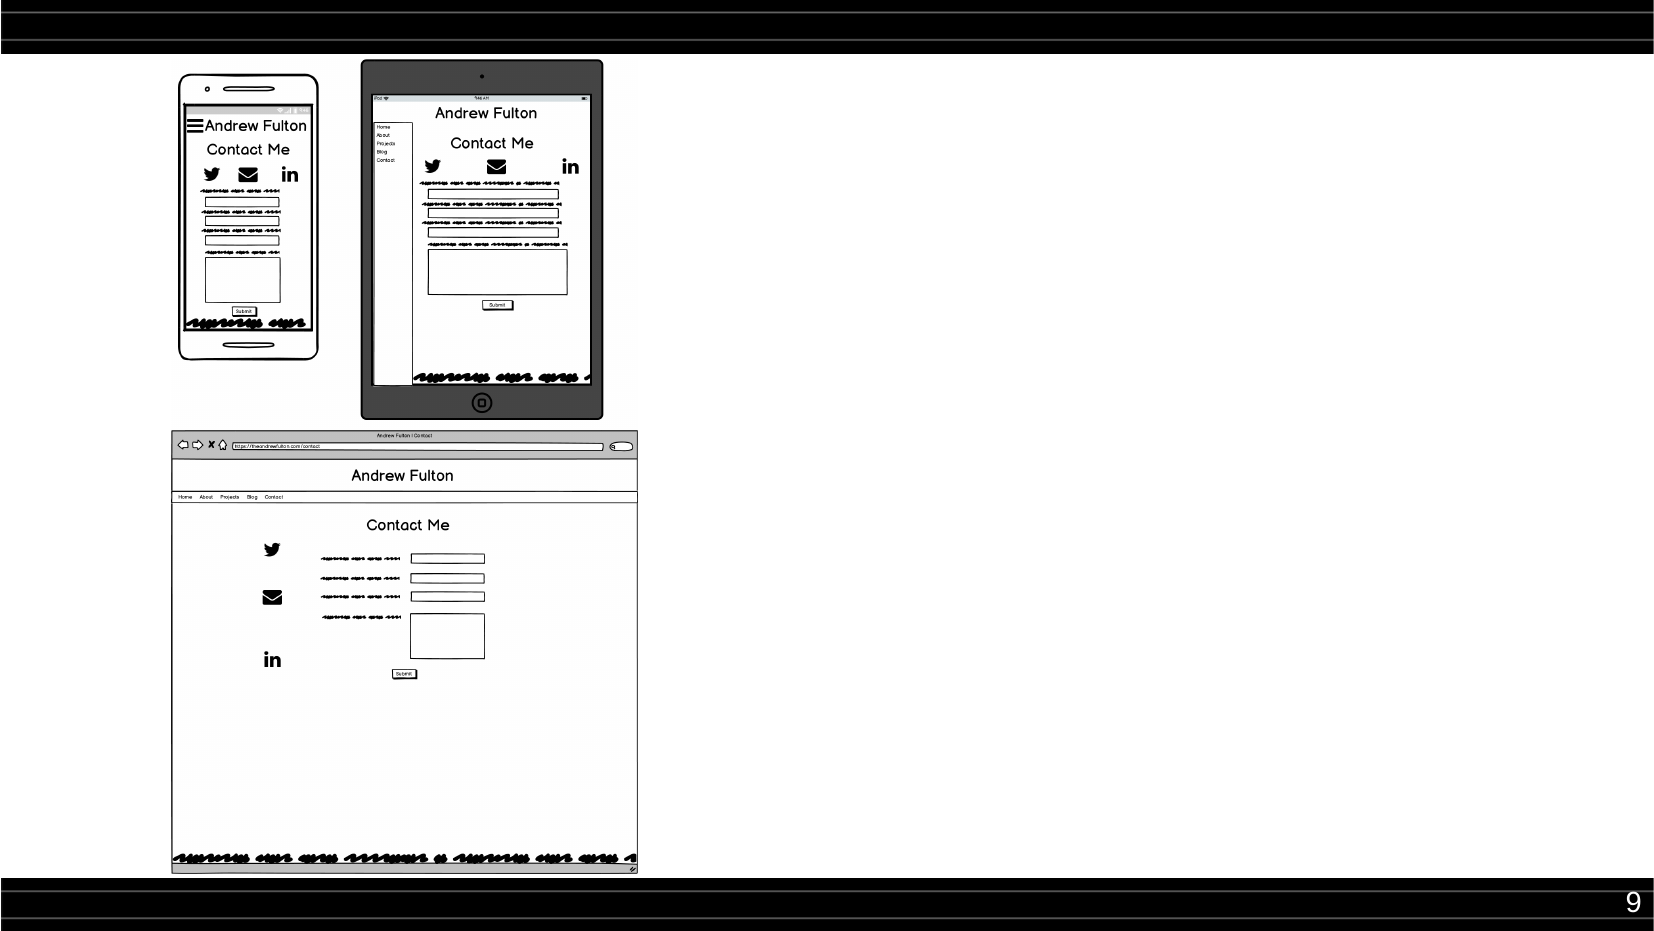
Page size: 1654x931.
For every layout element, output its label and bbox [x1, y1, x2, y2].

picture [1, 0, 1654, 54]
picture [171, 58, 638, 875]
picture [1, 878, 1654, 931]
